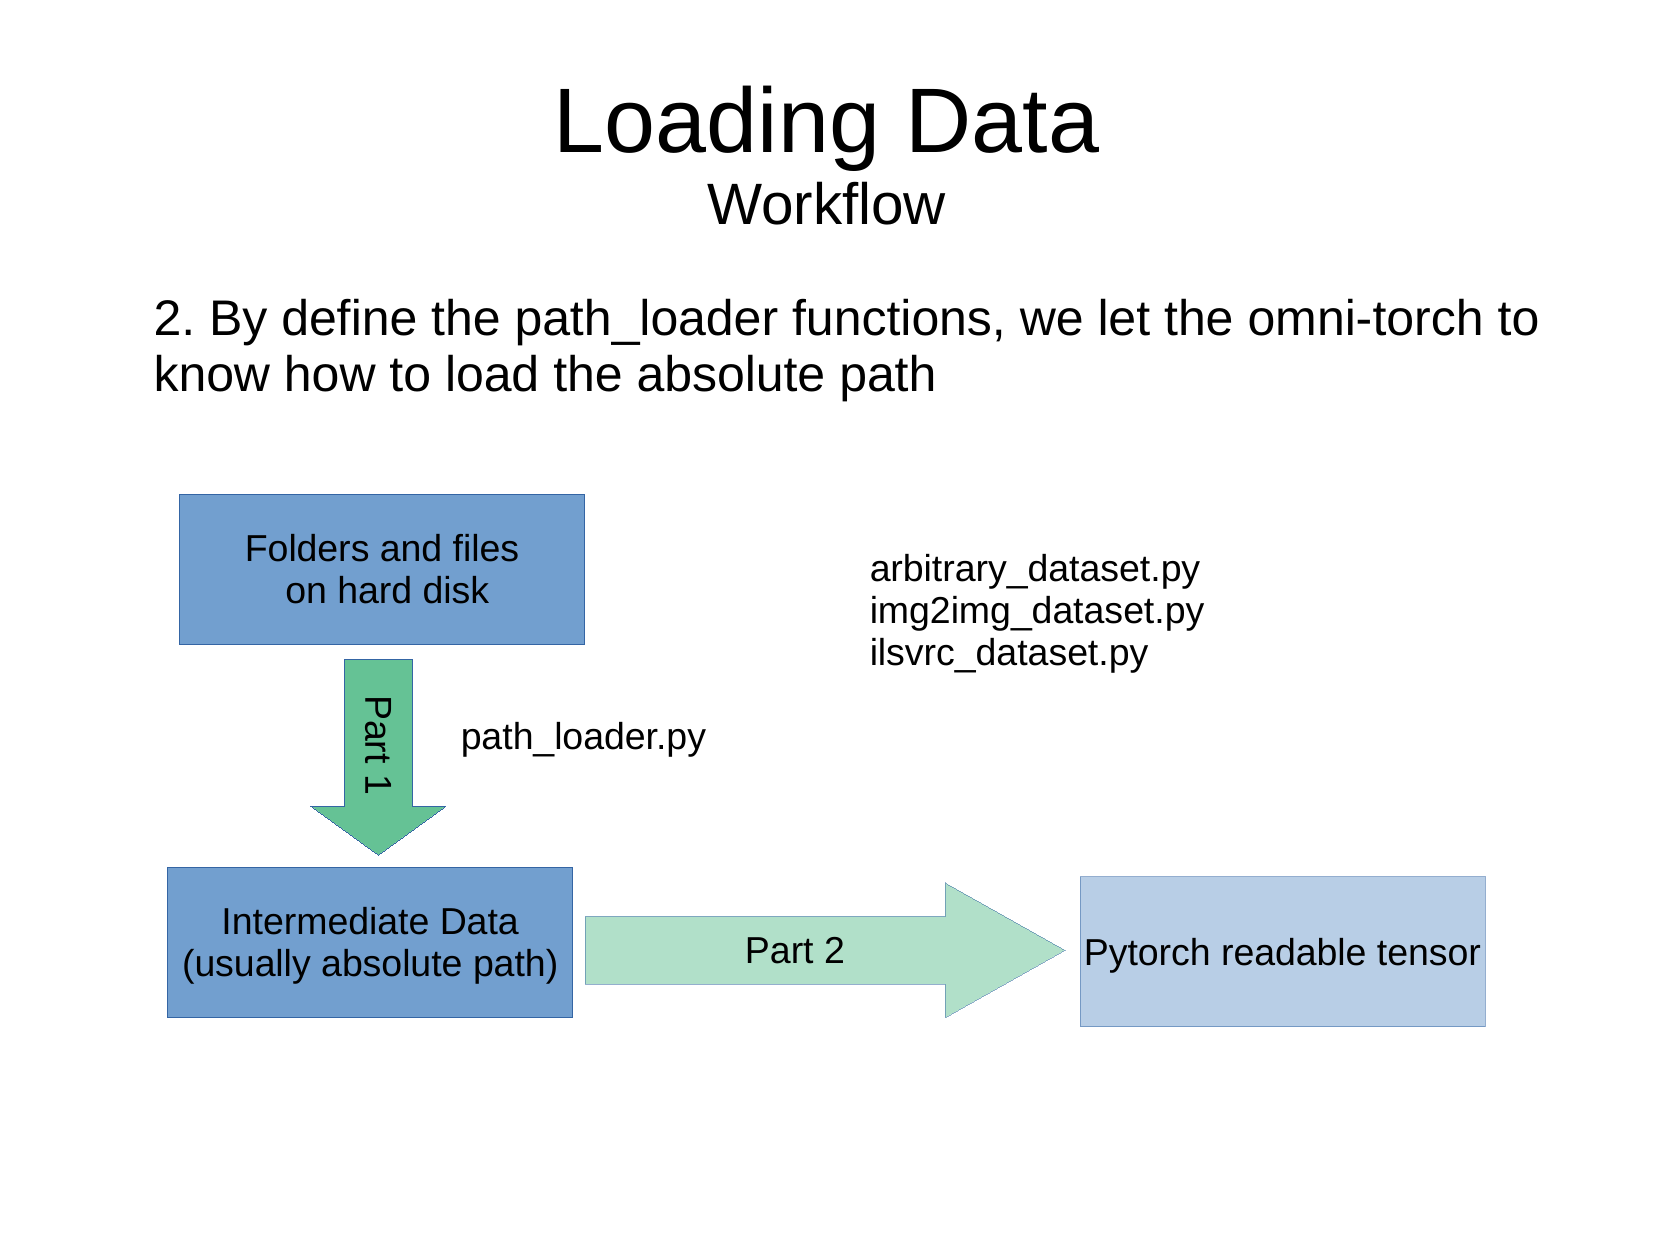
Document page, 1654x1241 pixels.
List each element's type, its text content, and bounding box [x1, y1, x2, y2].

text_box Intermediate Data (usually absolute path) [167, 867, 573, 1018]
text_box Part 1 [310, 659, 446, 856]
text_box Folders and files on hard disk [179, 494, 585, 645]
text_box Part 2 [585, 882, 1066, 1018]
text_box Pytorch readable tensor [1080, 876, 1486, 1027]
text_box path_loader.py [445, 708, 721, 766]
text_box arbitrary_dataset.py img2img_dataset.py ilsvrc_dataset.py [855, 540, 1220, 681]
list 2. By define the path_loader functions, we let the omni-torch to know how to load the absolute path [82, 290, 1571, 1010]
title Loading Data Workflow [82, 49, 1571, 257]
